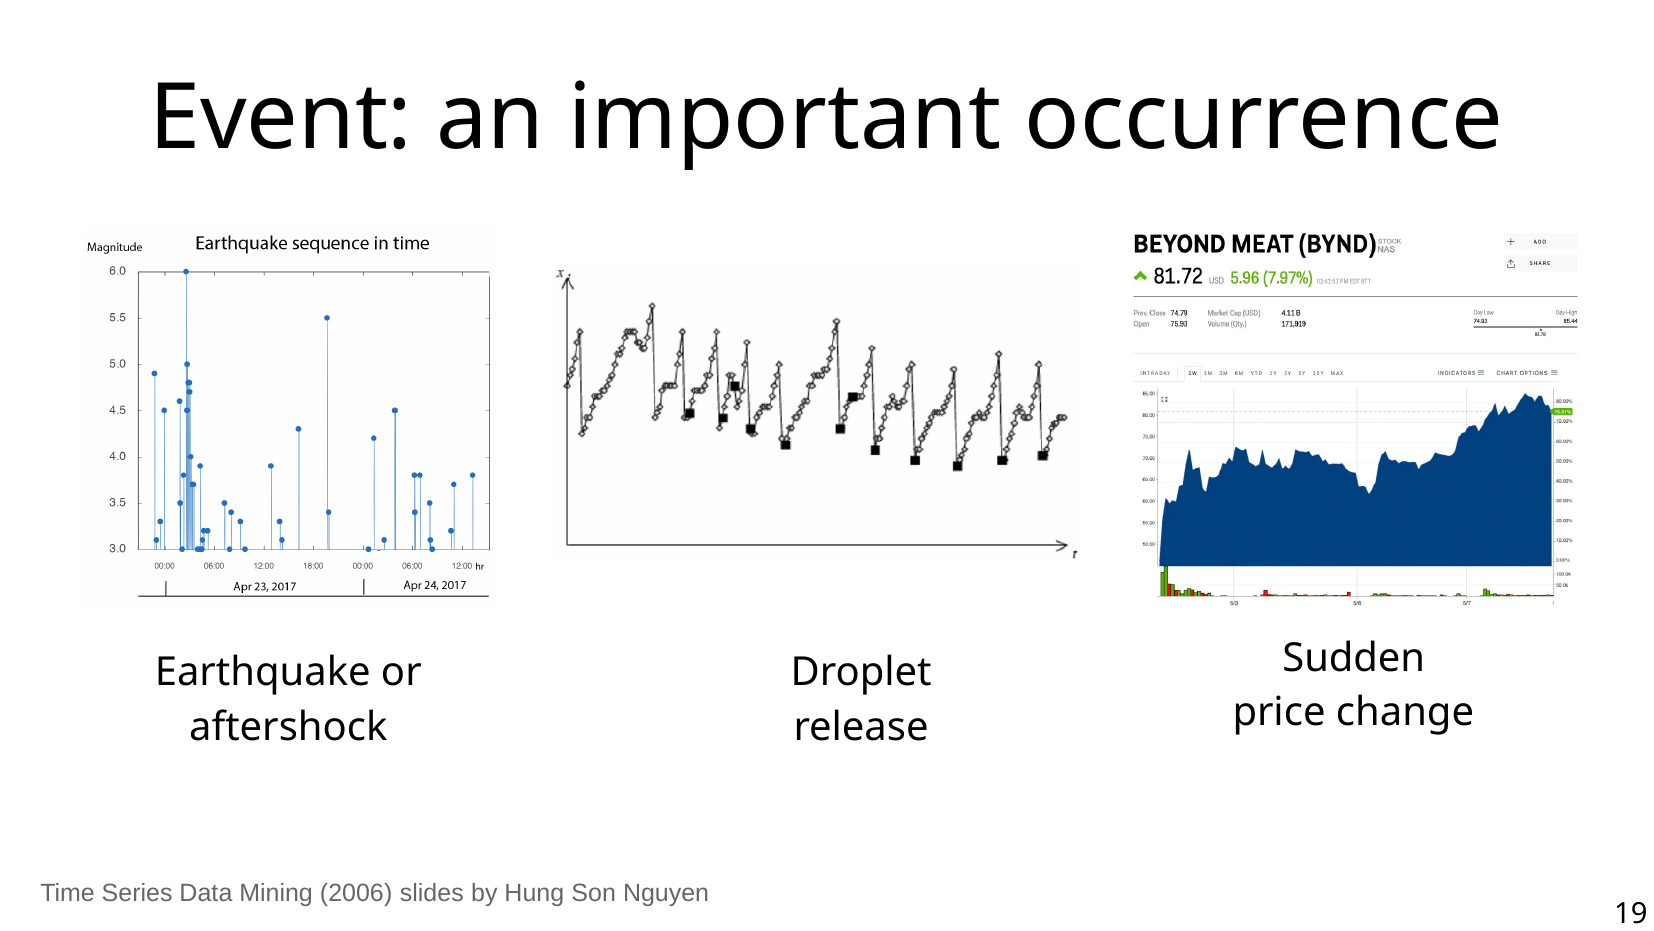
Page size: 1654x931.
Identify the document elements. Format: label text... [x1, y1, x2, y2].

list Droplet release [671, 642, 1052, 752]
title Event: an important occurrence [82, 1, 1571, 226]
picture [1120, 222, 1591, 608]
picture [546, 258, 1080, 564]
picture [82, 225, 498, 609]
text_box Time Series Data Mining (2006) slides by Hung Son Nguyen [25, 871, 1054, 929]
list Earthquake or aftershock [98, 642, 479, 752]
list Sudden price change [1163, 628, 1544, 738]
